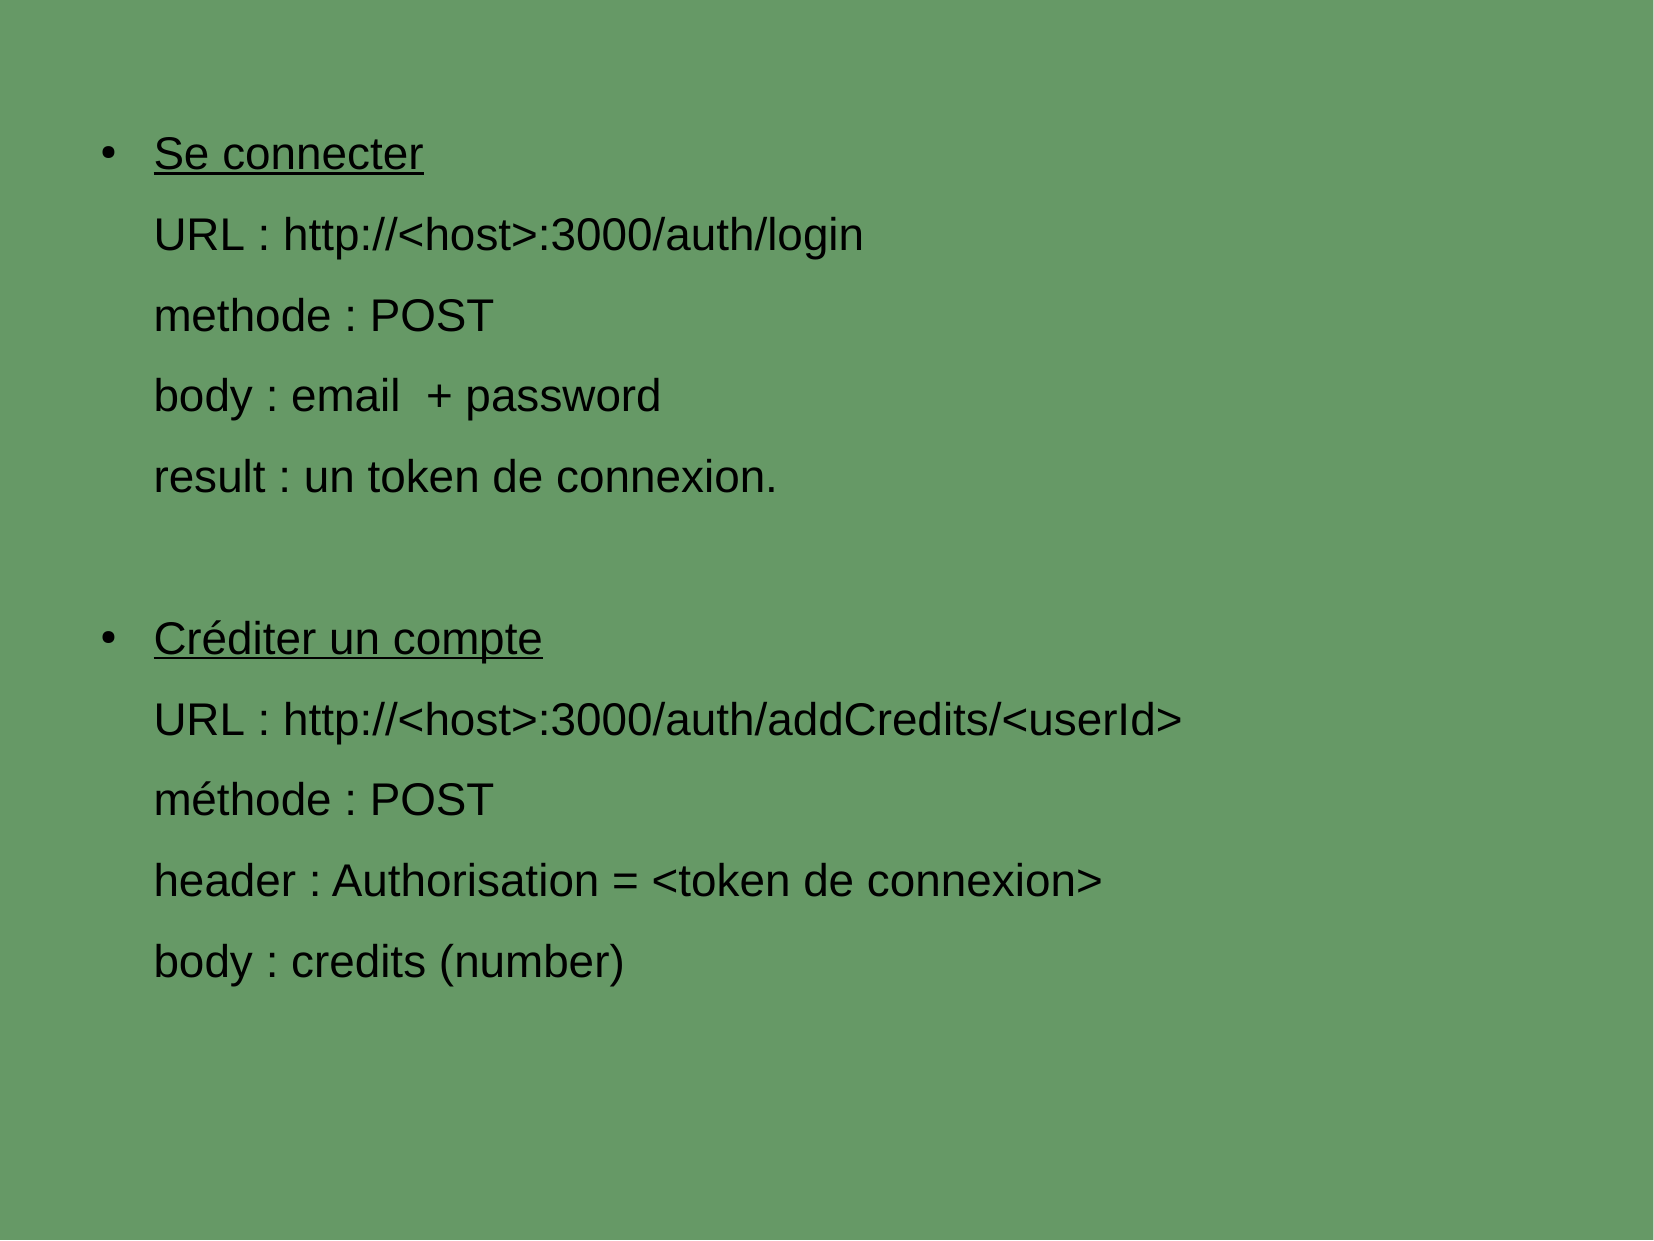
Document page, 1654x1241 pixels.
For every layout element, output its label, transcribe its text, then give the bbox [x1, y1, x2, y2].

list Se connecter URL : http://<host>:3000/auth/login methode : POST body : email + password result : un token de connexion. Créditer un compte URL : http://<host>:3000/auth/addCredits/<userId> méthode : POST header : Authorisation = <token de connexion> body : credits (number) [82, 47, 1571, 1170]
